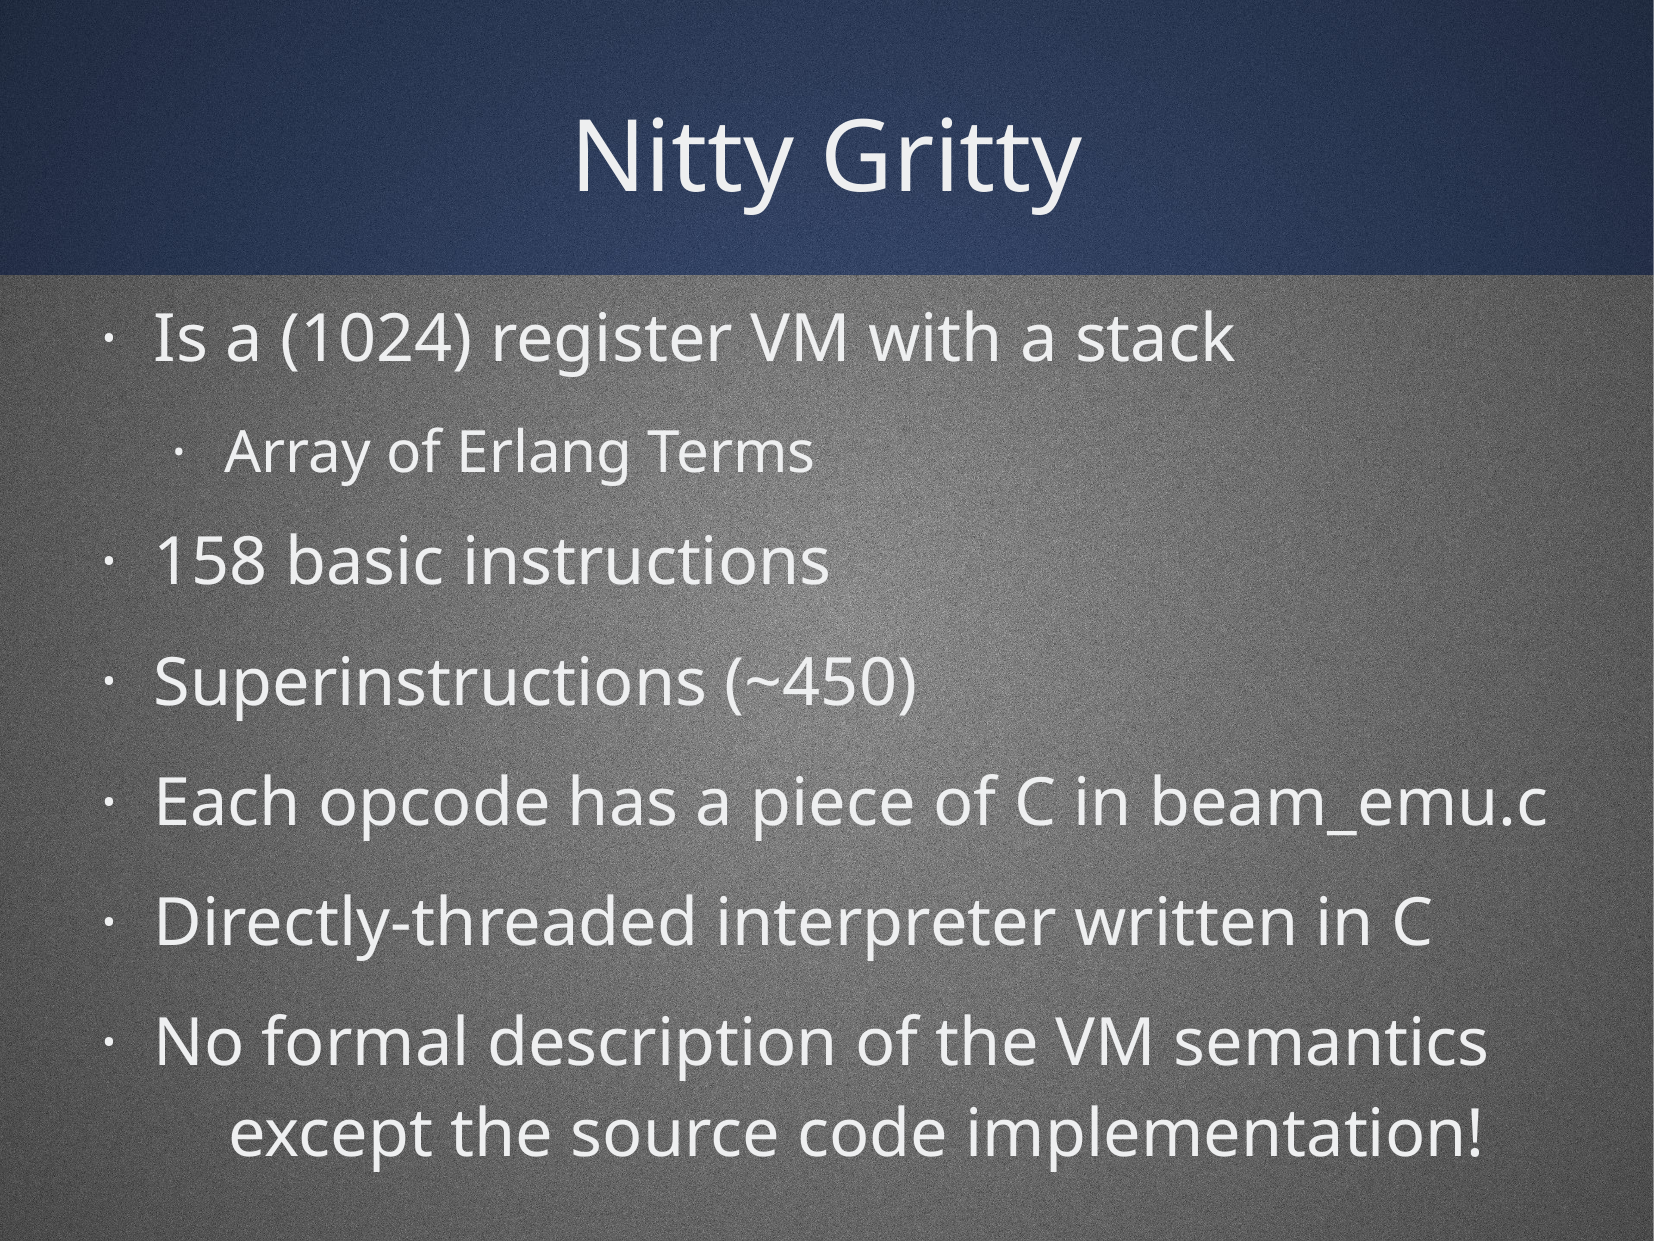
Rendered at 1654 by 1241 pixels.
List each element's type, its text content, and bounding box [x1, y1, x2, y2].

title Nitty Gritty [82, 49, 1571, 257]
picture [0, 0, 1654, 1241]
list Is a (1024) register VM with a stack Array of Erlang Terms 158 basic instructions Superinstructions (~450) Each opcode has a piece of C in beam_emu.c Directly-threaded interpreter written in C No formal description of the VM semantics except the source code implementation! [82, 290, 1571, 1098]
